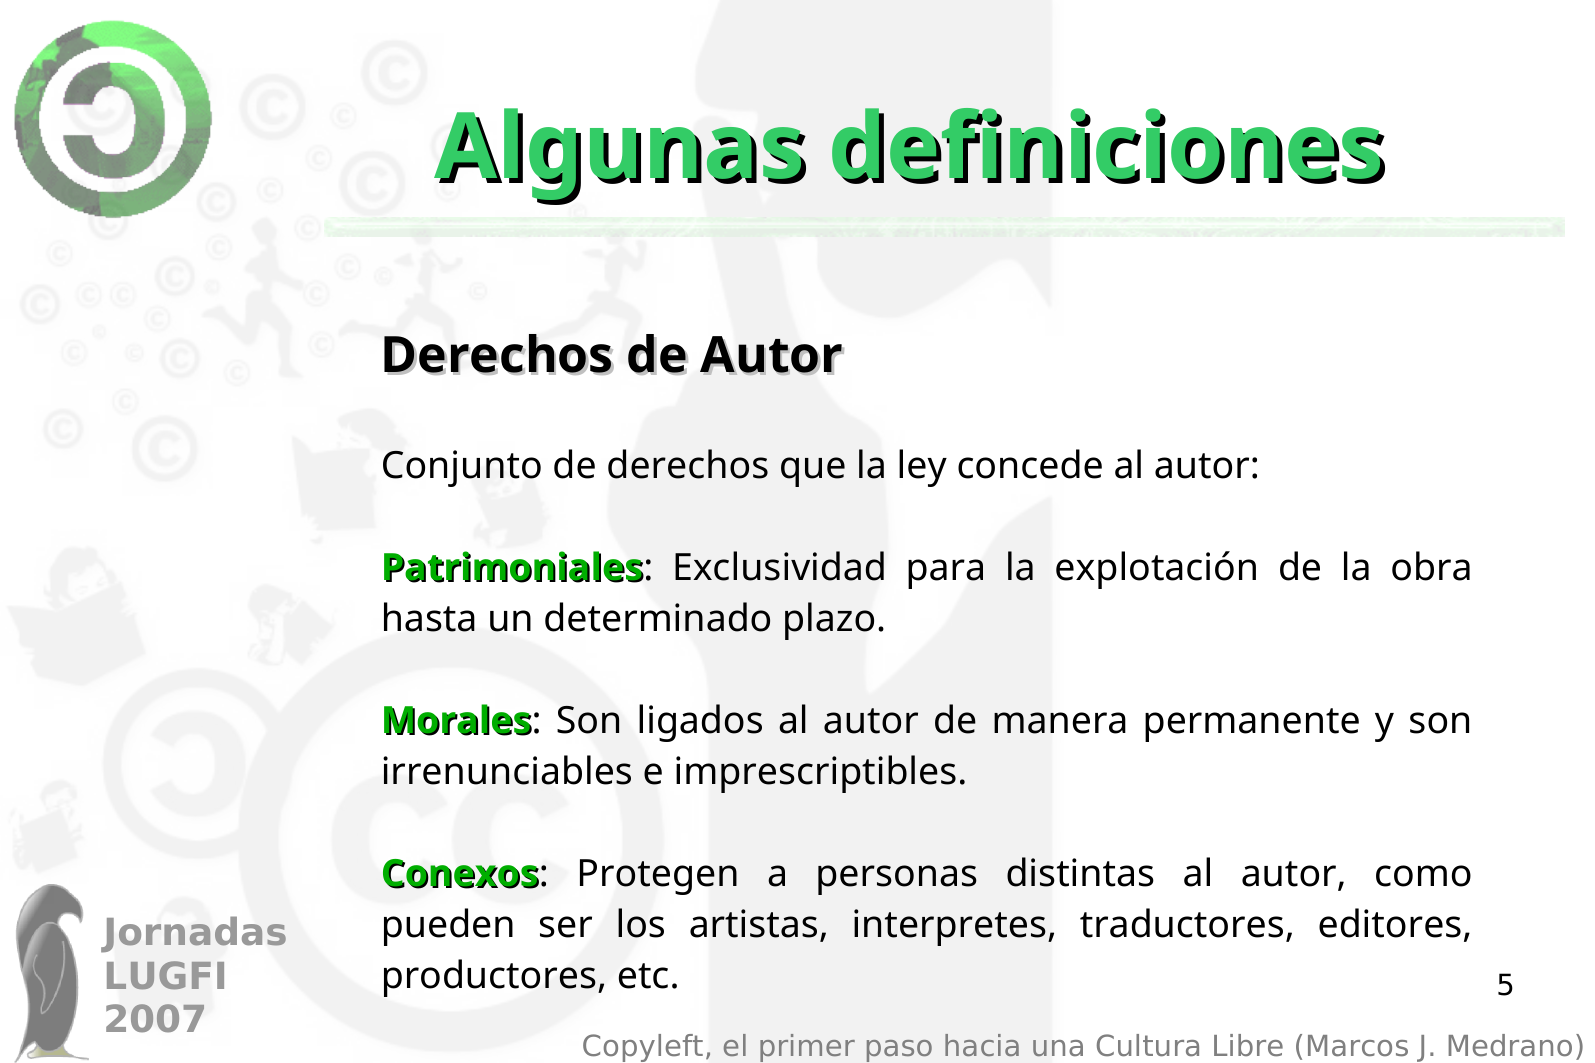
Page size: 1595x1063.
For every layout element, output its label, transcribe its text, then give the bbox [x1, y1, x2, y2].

text_box Algunas definiciones [419, 73, 1595, 195]
text_box Derechos de Autor Conjunto de derechos que la ley concede al autor: Patrimoniales: Exclusividad para la explotación de la obra hasta un determinado plazo. Morales: Son ligados al autor de manera permanente y son irrenunciables e imprescriptibles. Conexos: Protegen a personas distintas al autor, como pueden ser los artistas, interpretes, traductores, editores, productores, etc. [366, 311, 1489, 951]
